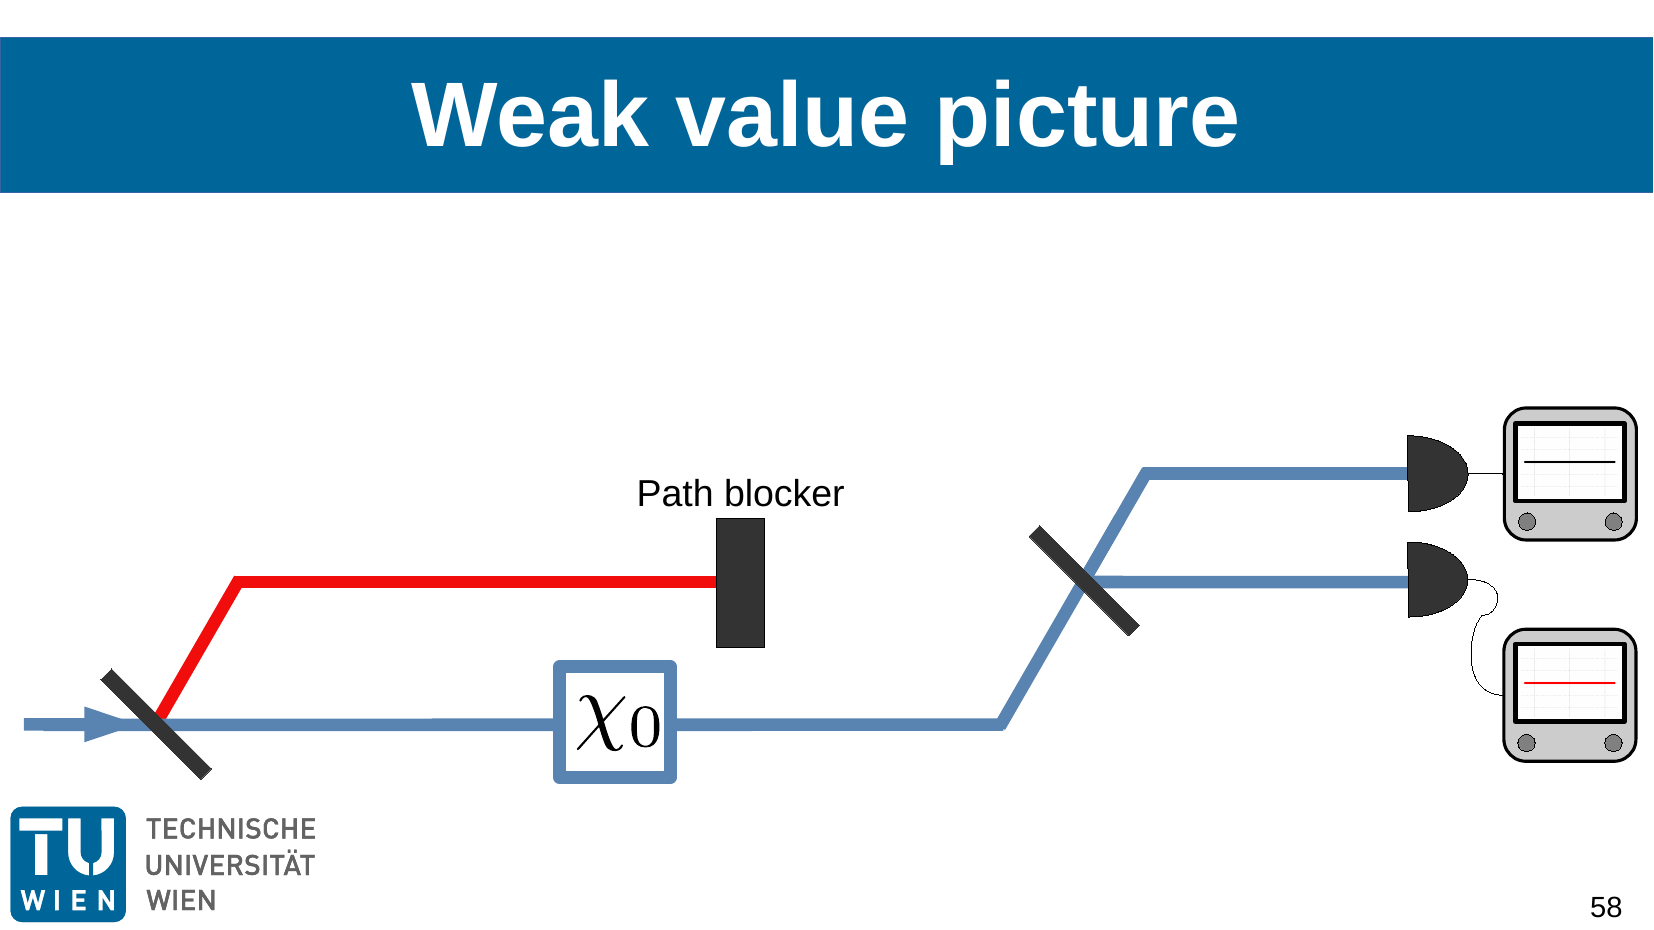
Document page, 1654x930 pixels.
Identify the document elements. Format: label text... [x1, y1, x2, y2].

picture [1517, 425, 1622, 499]
text_box [1407, 435, 1469, 512]
text_box [1029, 525, 1140, 636]
text_box [559, 666, 671, 778]
text_box Path blocker [621, 465, 860, 522]
text_box [1504, 407, 1637, 541]
text_box [716, 522, 765, 648]
text_box [100, 668, 212, 780]
title Weak value picture [0, 37, 1653, 193]
picture [1517, 646, 1622, 720]
text_box [1503, 629, 1636, 762]
text_box [1407, 542, 1468, 618]
picture [560, 680, 668, 766]
